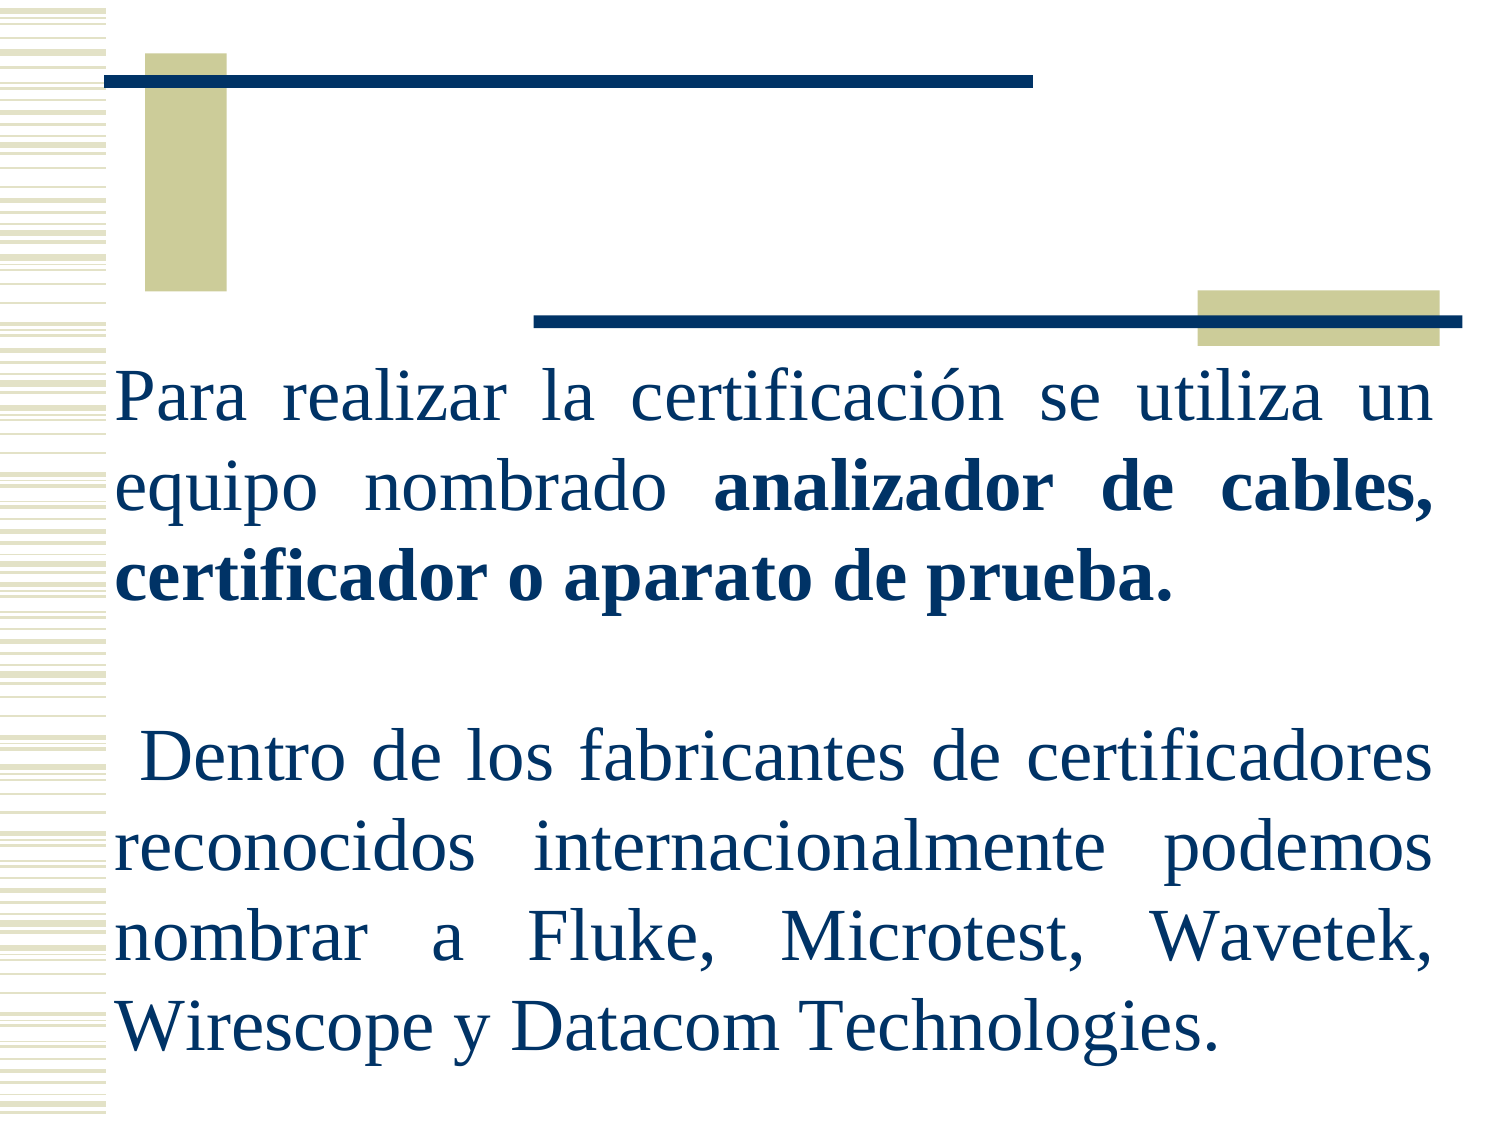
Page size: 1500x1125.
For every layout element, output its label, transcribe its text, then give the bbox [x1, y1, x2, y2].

text_box Para realizar la certificación se utiliza un equipo nombrado analizador de cables, certificador o aparato de prueba. Dentro de los fabricantes de certificadores reconocidos internacionalmente podemos nombrar a Fluke, Microtest, Wavetek, Wirescope y Datacom Technologies. [99, 337, 1450, 1073]
